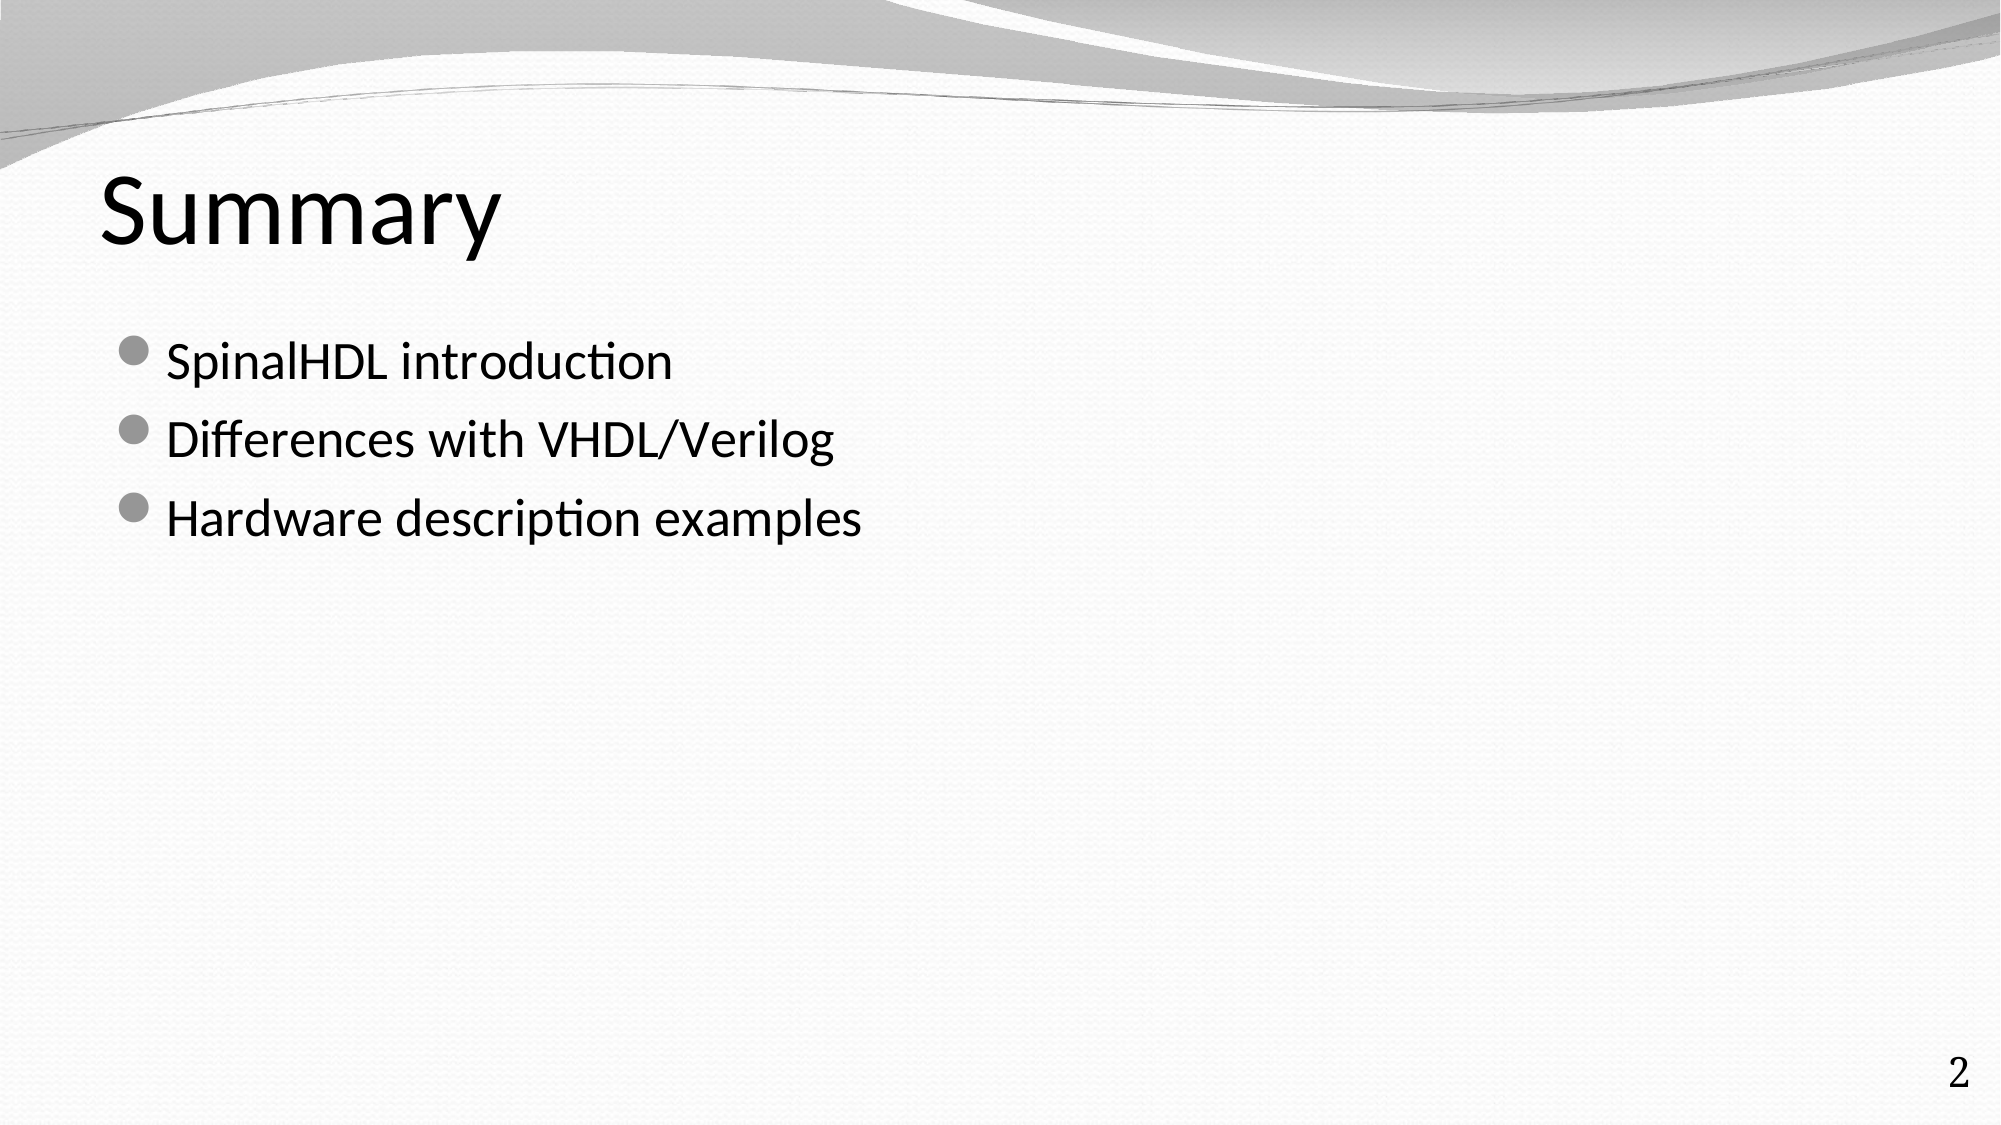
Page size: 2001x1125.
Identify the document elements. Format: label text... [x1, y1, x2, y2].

picture [0, 0, 2001, 1125]
list SpinalHDL introduction Differences with VHDL/Verilog Hardware description examples [99, 317, 1901, 1038]
title Summary [99, 77, 1901, 266]
text_box <numéro> [1804, 1042, 1971, 1103]
